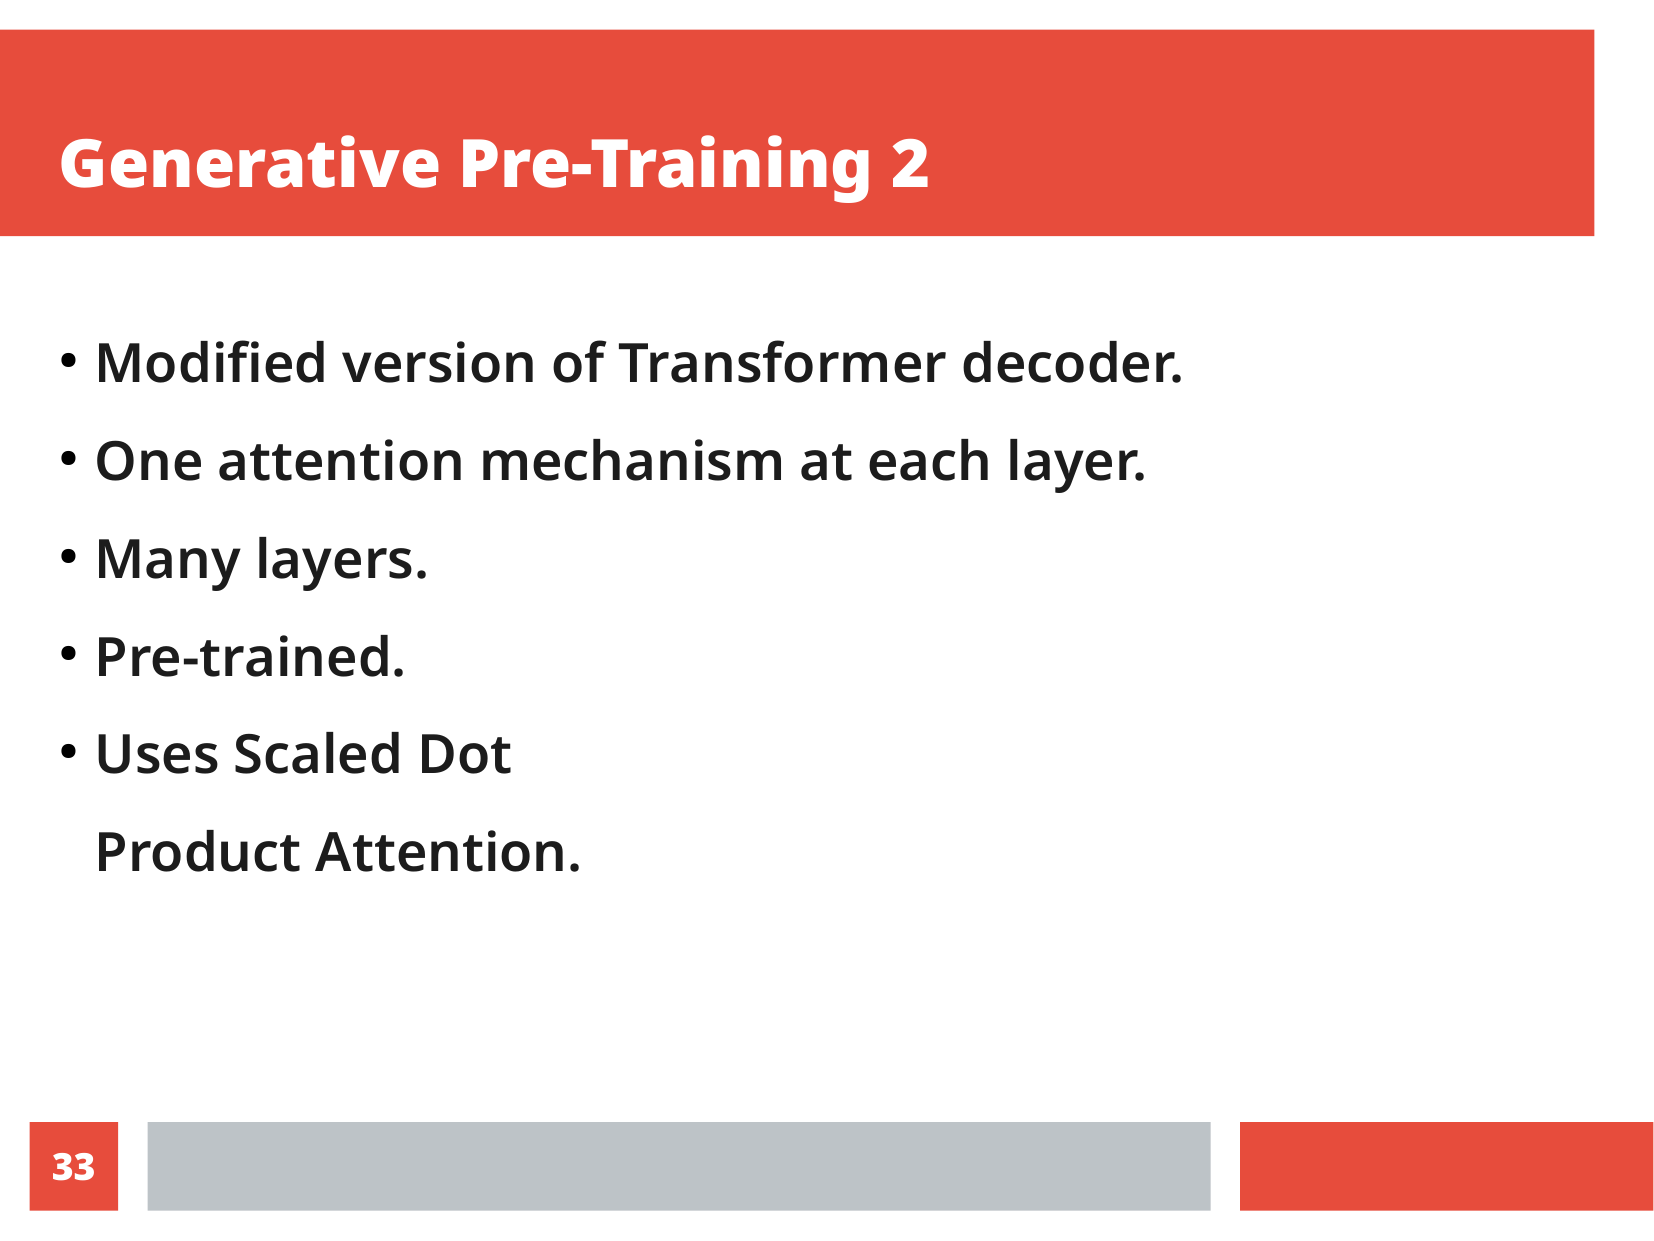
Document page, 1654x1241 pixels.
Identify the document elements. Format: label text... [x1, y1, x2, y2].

title Generative Pre-Training 2 [59, 59, 1595, 207]
list Modified version of Transformer decoder. One attention mechanism at each layer. Many layers. Pre-trained. Uses Scaled Dot Product Attention. [59, 324, 1565, 1093]
